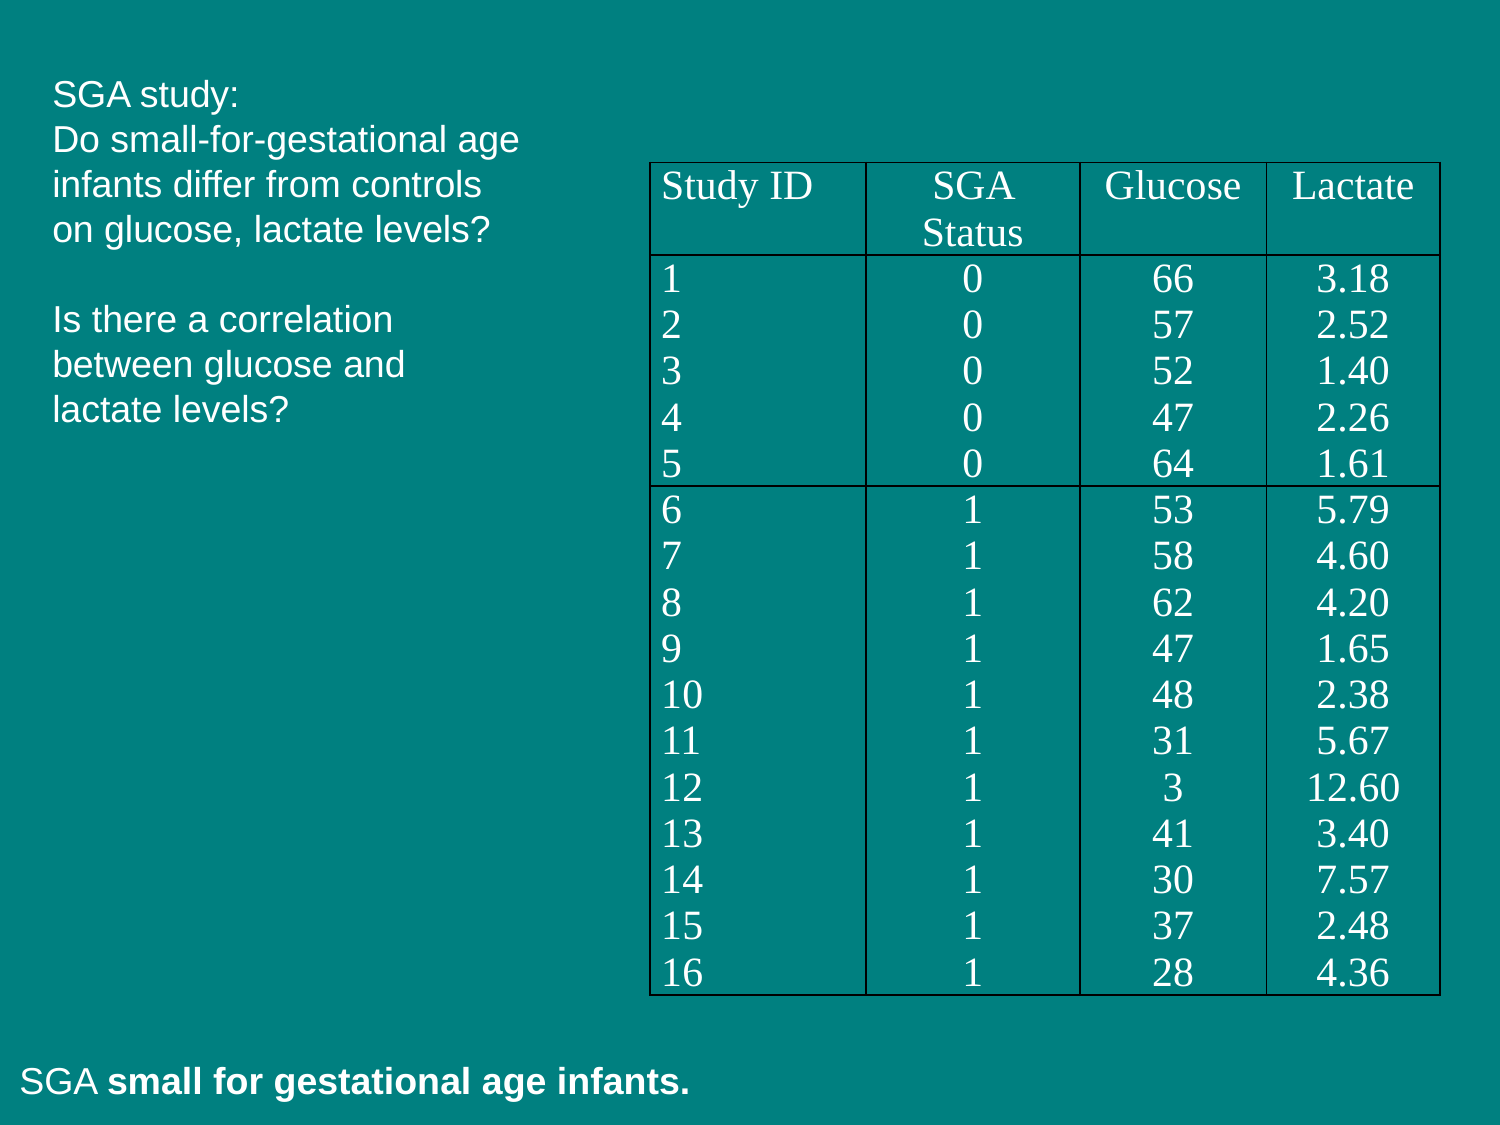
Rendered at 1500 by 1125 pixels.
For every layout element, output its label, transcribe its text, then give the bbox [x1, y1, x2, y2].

table_cell 1 2 3 4 5 [651, 256, 865, 485]
table_header Glucose [1081, 163, 1266, 254]
table_cell 66 57 52 47 64 [1081, 256, 1266, 485]
table_cell 3.18 2.52 1.40 2.26 1.61 [1267, 256, 1439, 485]
table_cell 0 0 0 0 0 [867, 256, 1079, 485]
table_cell 5.79 4.60 4.20 1.65 2.38 5.67 12.60 3.40 7.57 2.48 4.36 [1267, 487, 1439, 994]
table_header SGA Status [867, 163, 1079, 254]
text_box SGA small for gestational age infants. [4, 1049, 788, 1125]
table_cell 1 1 1 1 1 1 1 1 1 1 1 [867, 487, 1079, 994]
table_header Lactate [1267, 163, 1439, 254]
table_header Study ID [651, 163, 865, 254]
text_box SGA study: Do small-for-gestational age infants differ from controls on glucose, lactate levels? Is there a correlation between glucose and lactate levels? [37, 62, 538, 438]
table_cell 53 58 62 47 48 31 3 41 30 37 28 [1081, 487, 1266, 994]
table_cell 6 7 8 9 10 11 12 13 14 15 16 [651, 487, 865, 994]
